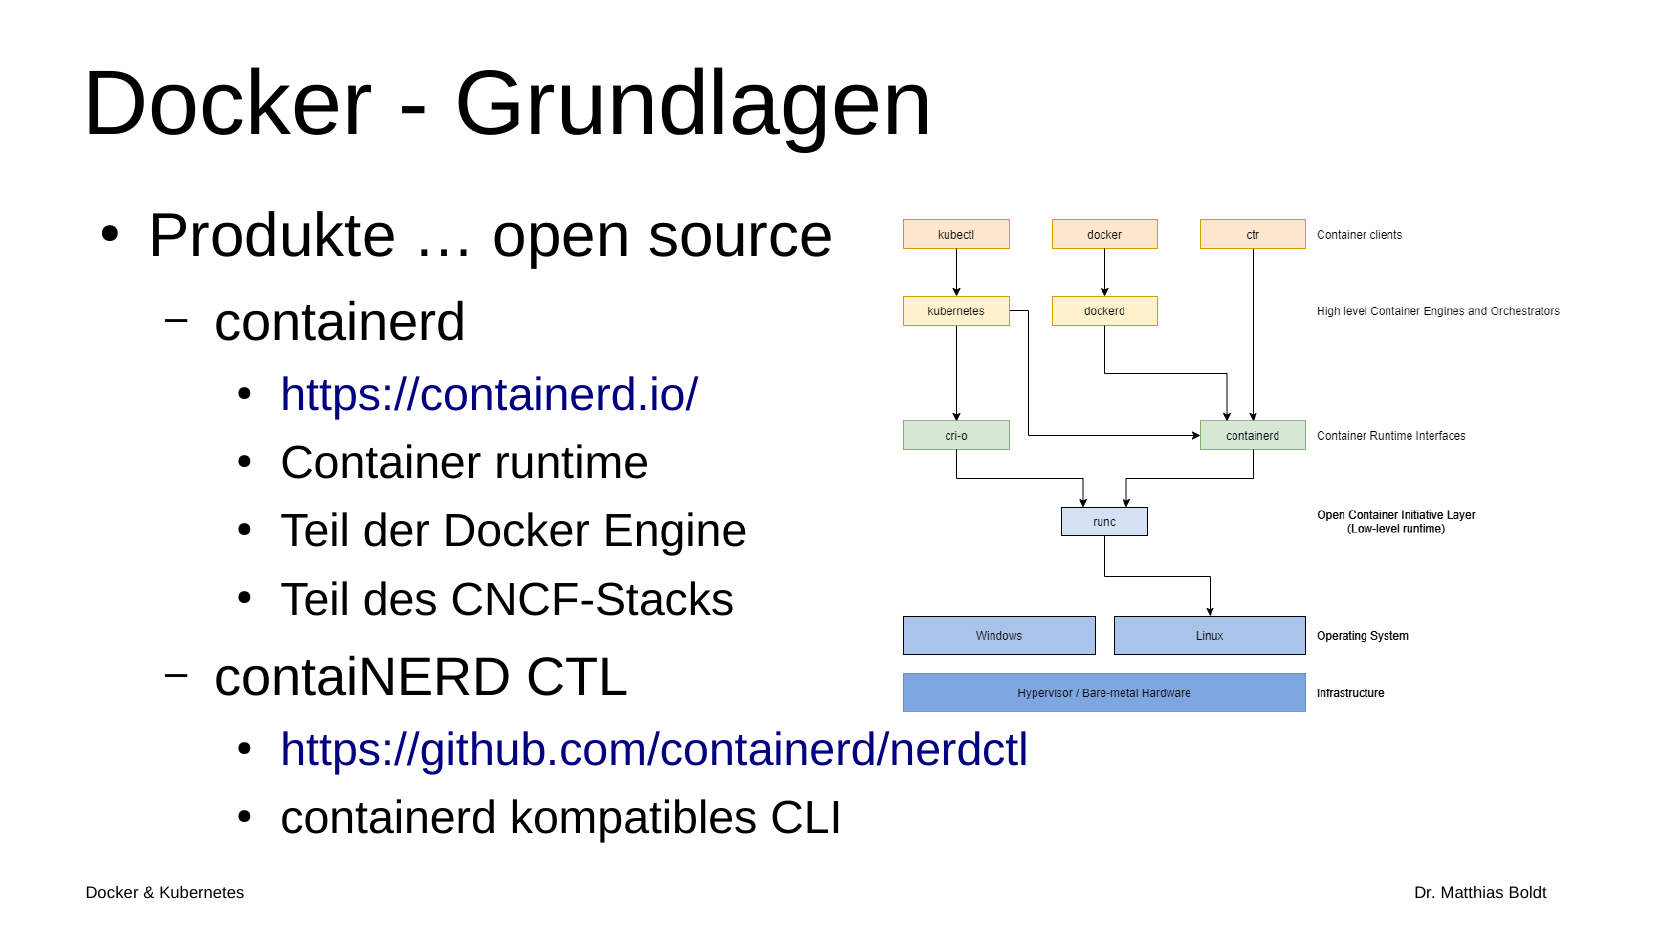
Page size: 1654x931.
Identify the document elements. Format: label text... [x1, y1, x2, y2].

title Docker - Grundlagen [82, 25, 1571, 181]
picture [903, 219, 1564, 712]
text_box Docker & Kubernetes Dr. Matthias Boldt [70, 875, 1563, 910]
list Produkte … open source containerd https://containerd.io/ Container runtime Teil der Docker Engine Teil des CNCF-Stacks contaiNERD CTL https://github.com/containerd/nerdctl containerd kompatibles CLI [82, 199, 1571, 845]
